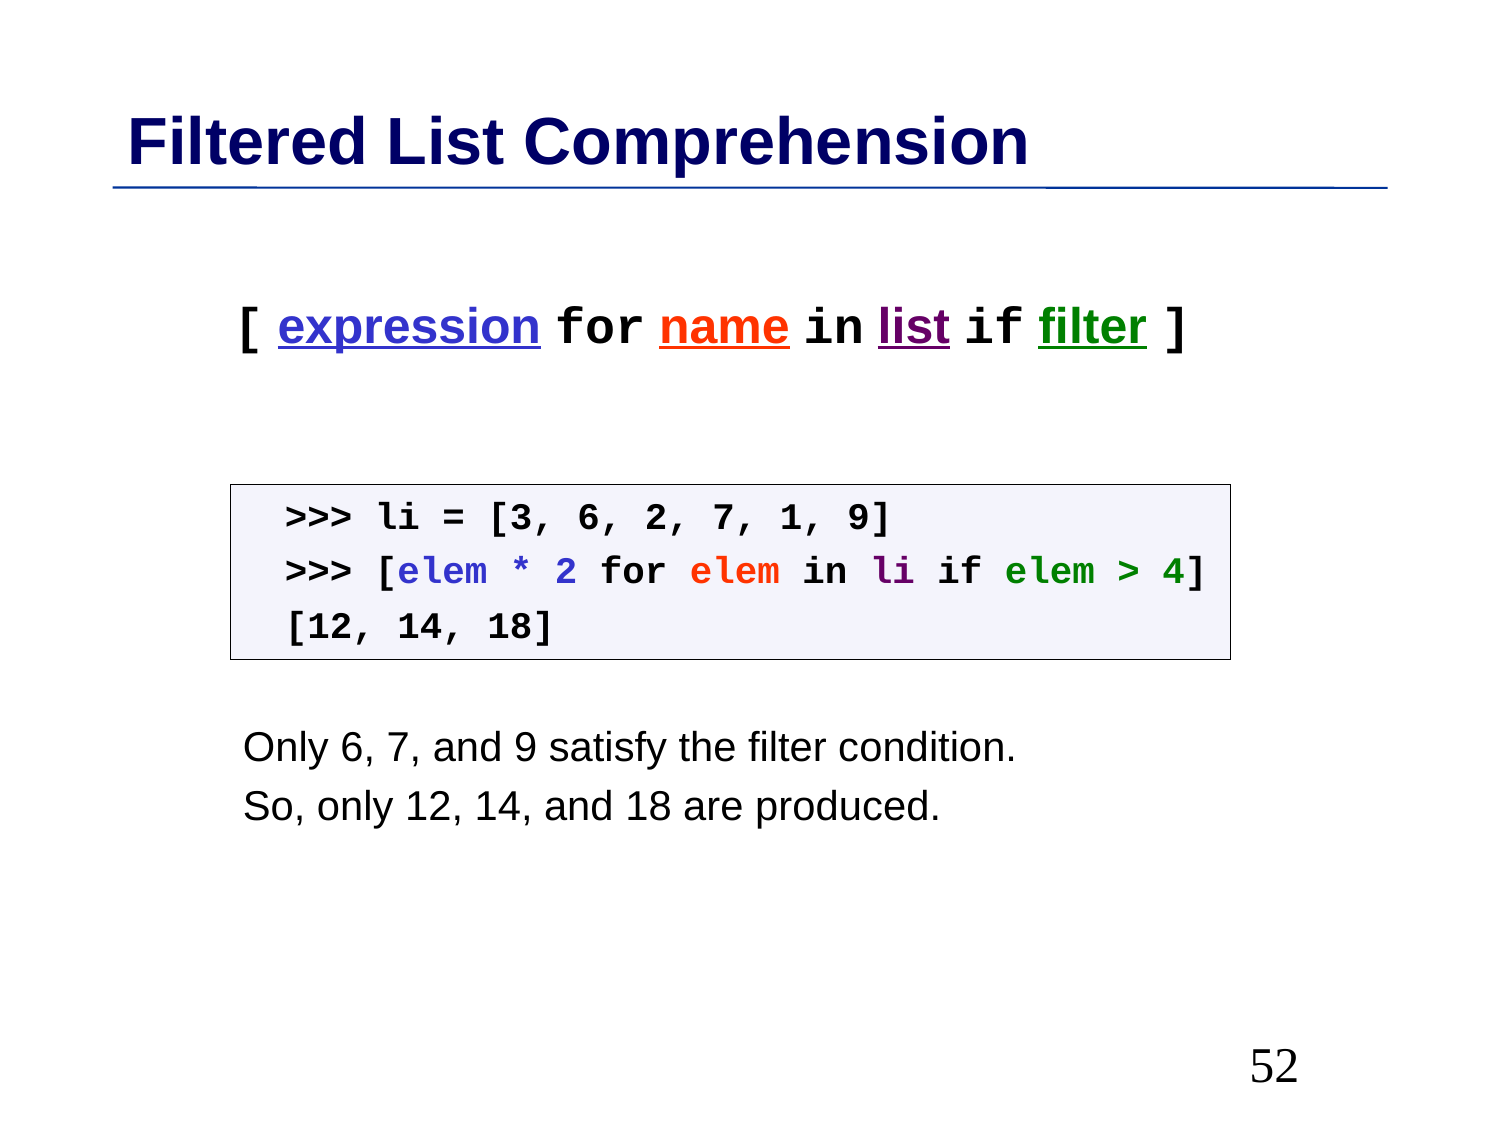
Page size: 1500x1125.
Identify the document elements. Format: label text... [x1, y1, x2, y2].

text_box [230, 654, 1231, 660]
list >>> li = [3, 6, 2, 7, 1, 9] >>> [elem * 2 for elem in li if elem > 4] [12, 14, 18] [212, 435, 1271, 654]
text_box [ expression for name in list if filter ] [177, 297, 1331, 374]
text_box Only 6, 7, and 9 satisfy the filter condition. So, only 12, 14, and 18 are produced. [228, 716, 1263, 856]
title Filtered List Comprehension [112, 89, 1388, 185]
text_box <number> [1074, 994, 1387, 1125]
